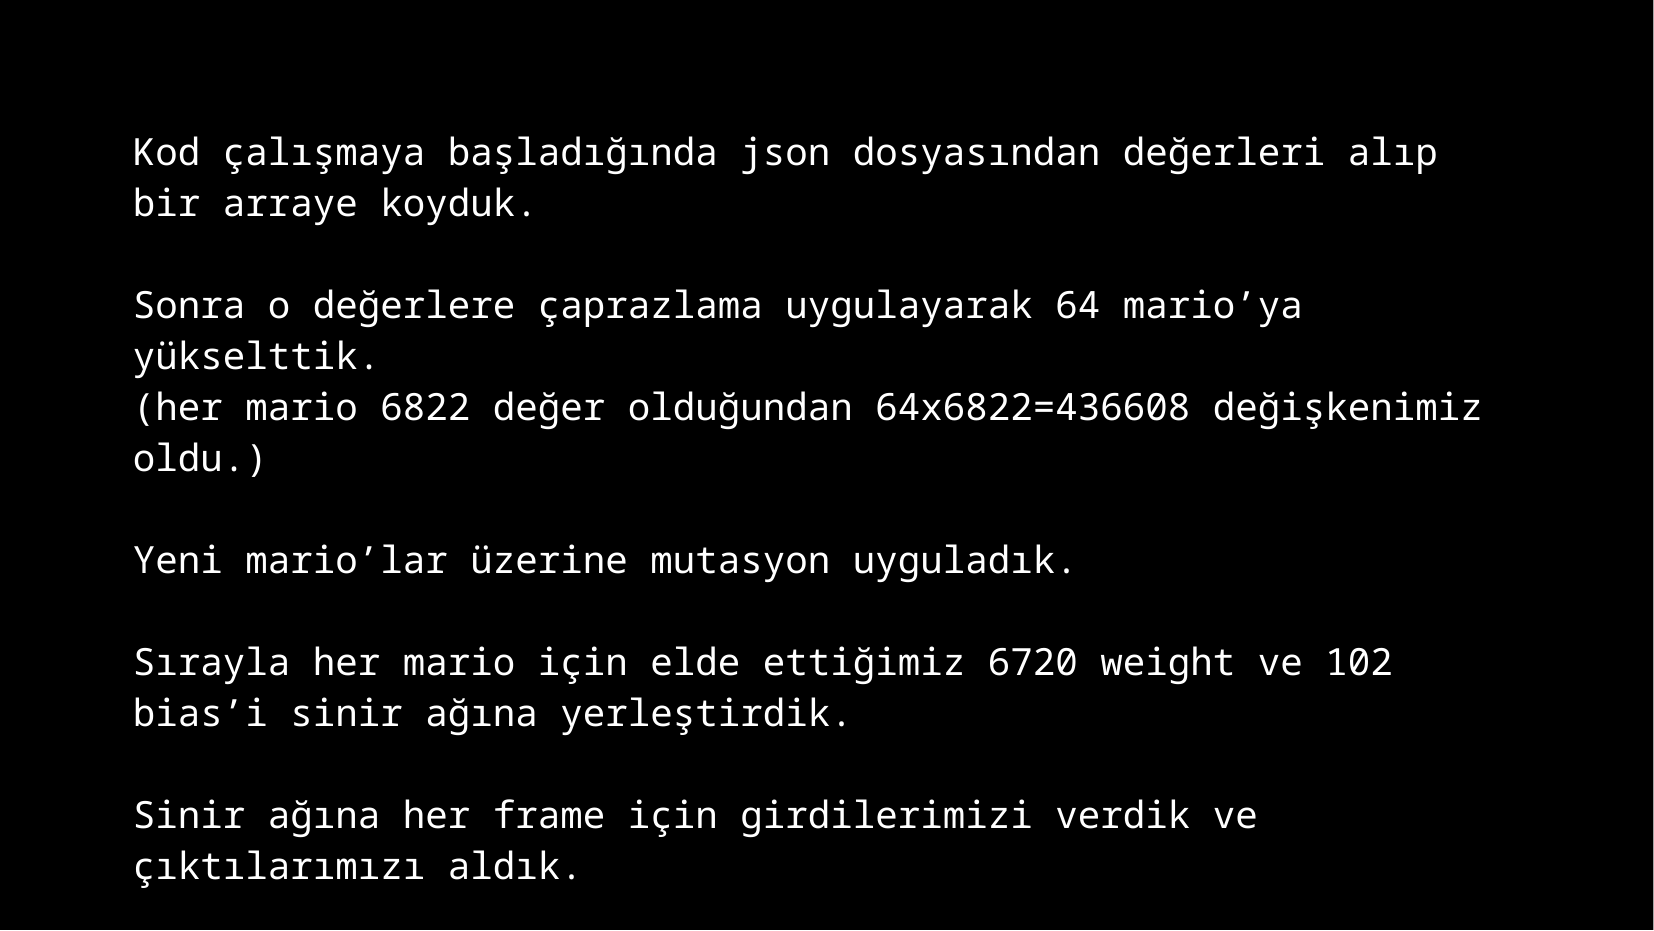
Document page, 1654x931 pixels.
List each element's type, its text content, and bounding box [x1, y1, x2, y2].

text_box Kod çalışmaya başladığında json dosyasından değerleri alıp bir arraye koyduk. Sonra o değerlere çaprazlama uygulayarak 64 mario’ya yükselttik. (her mario 6822 değer olduğundan 64x6822=436608 değişkenimiz oldu.) Yeni mario’lar üzerine mutasyon uyguladık. Sırayla her mario için elde ettiğimiz 6720 weight ve 102 bias’i sinir ağına yerleştirdik. Sinir ağına her frame için girdilerimizi verdik ve çıktılarımızı aldık. Aldığımız çıktıları oyuna verdik ve sonraki frame’i elde ettik. Mario’nun işi bitene kadar bu işlemi sürdürdük. [118, 118, 1536, 827]
